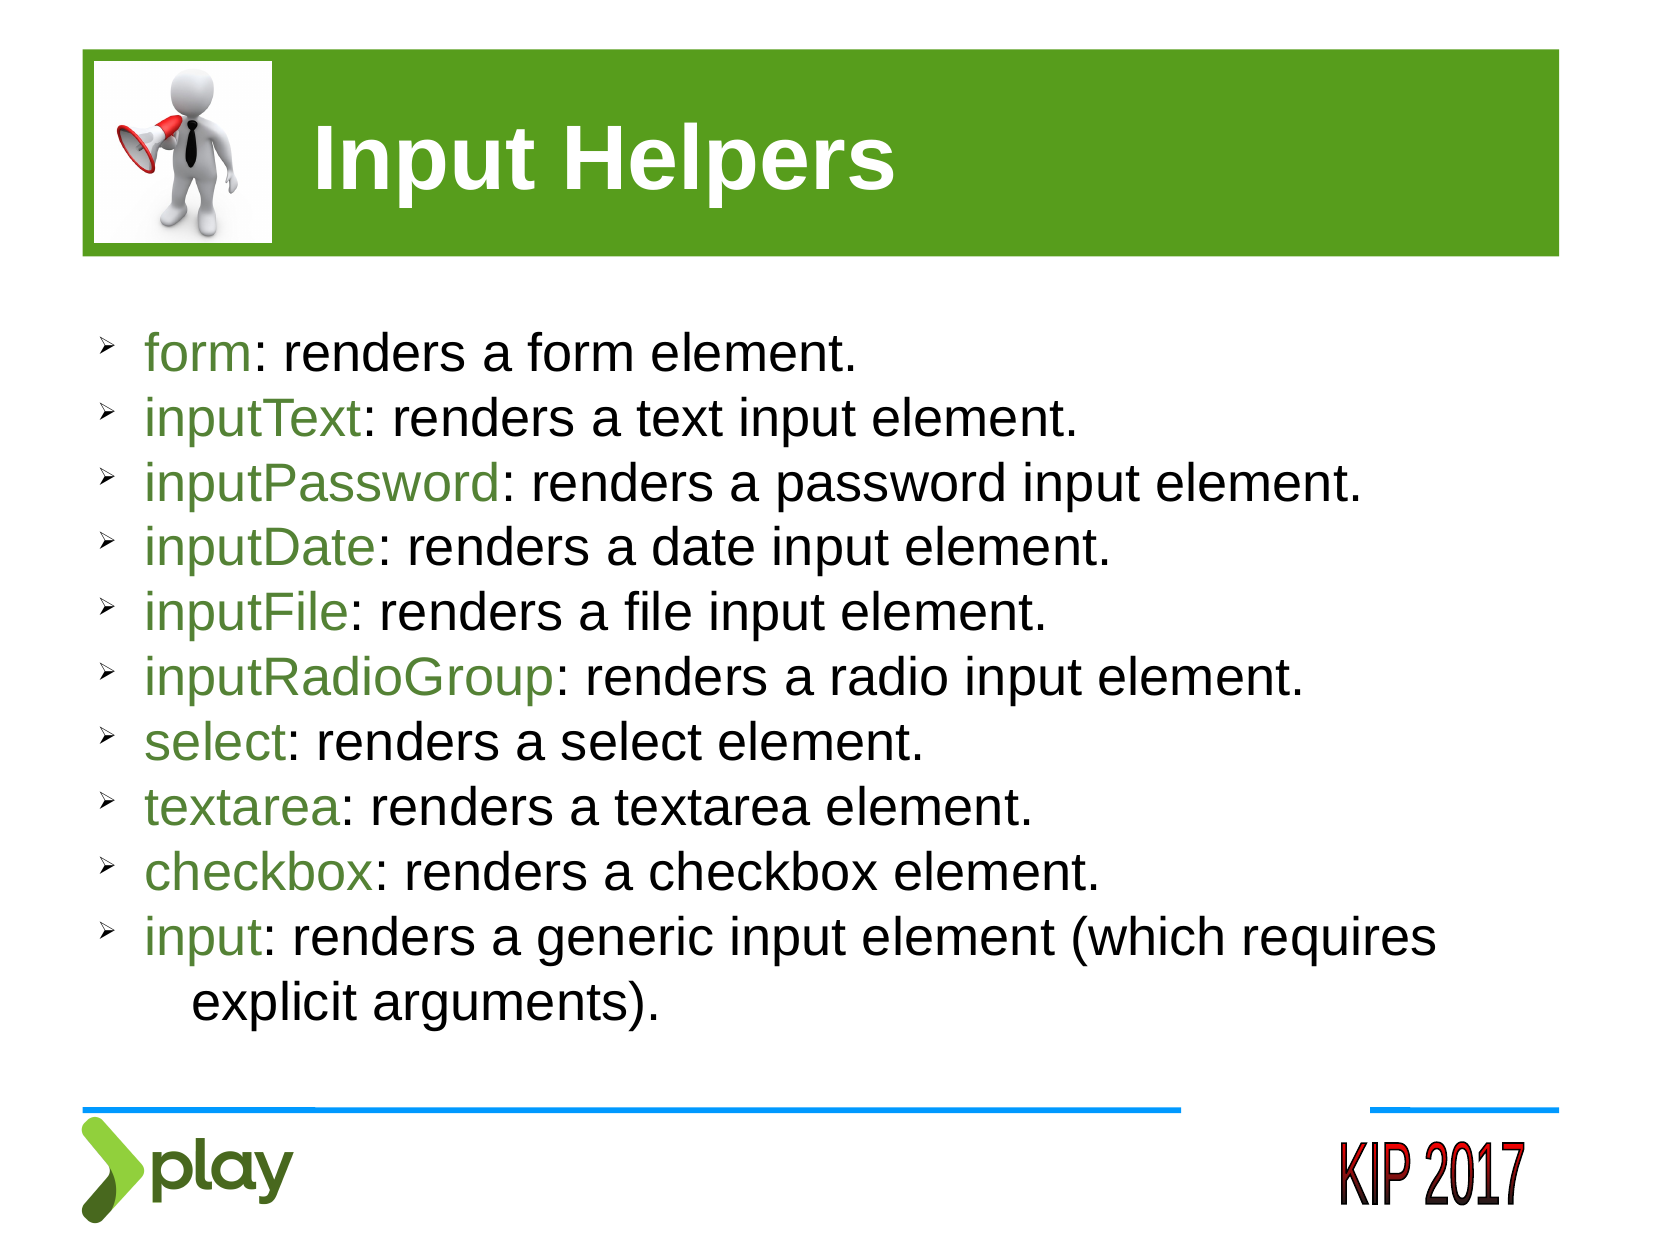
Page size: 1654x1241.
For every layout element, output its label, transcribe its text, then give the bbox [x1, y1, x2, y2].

picture [94, 61, 272, 243]
picture [68, 1111, 302, 1229]
title Input Helpers [82, 49, 1560, 257]
text_box form: renders a form element. inputText: renders a text input element. inputPassword: renders a password input element. inputDate: renders a date input element. inputFile: renders a file input element. inputRadioGroup: renders a radio input element. select: renders a select element. textarea: renders a textarea element. checkbox: renders a checkbox element. input: renders a generic input element (which requires explicit arguments). [82, 309, 1560, 1103]
